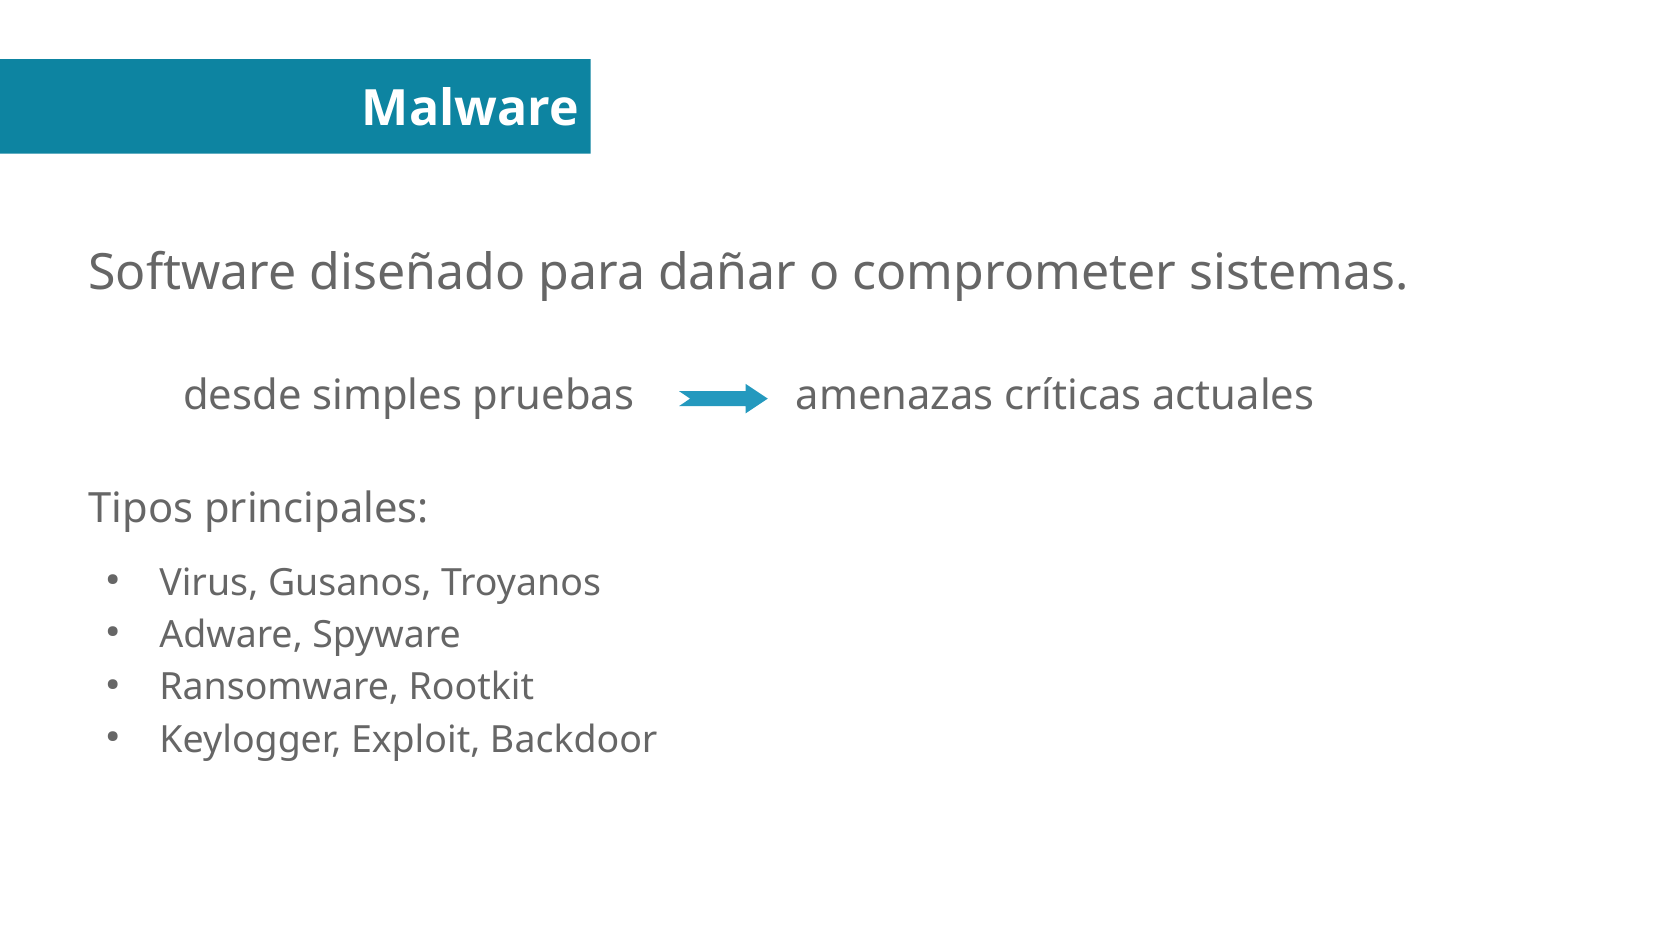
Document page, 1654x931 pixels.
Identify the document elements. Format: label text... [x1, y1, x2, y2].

list Software diseñado para dañar o comprometer sistemas. desde simples pruebas amenazas críticas actuales Tipos principales: Virus, Gusanos, Troyanos Adware, Spyware Ransomware, Rootkit Keylogger, Exploit, Backdoor [88, 236, 1536, 798]
text_box [679, 383, 768, 414]
title Malware [0, 47, 579, 166]
